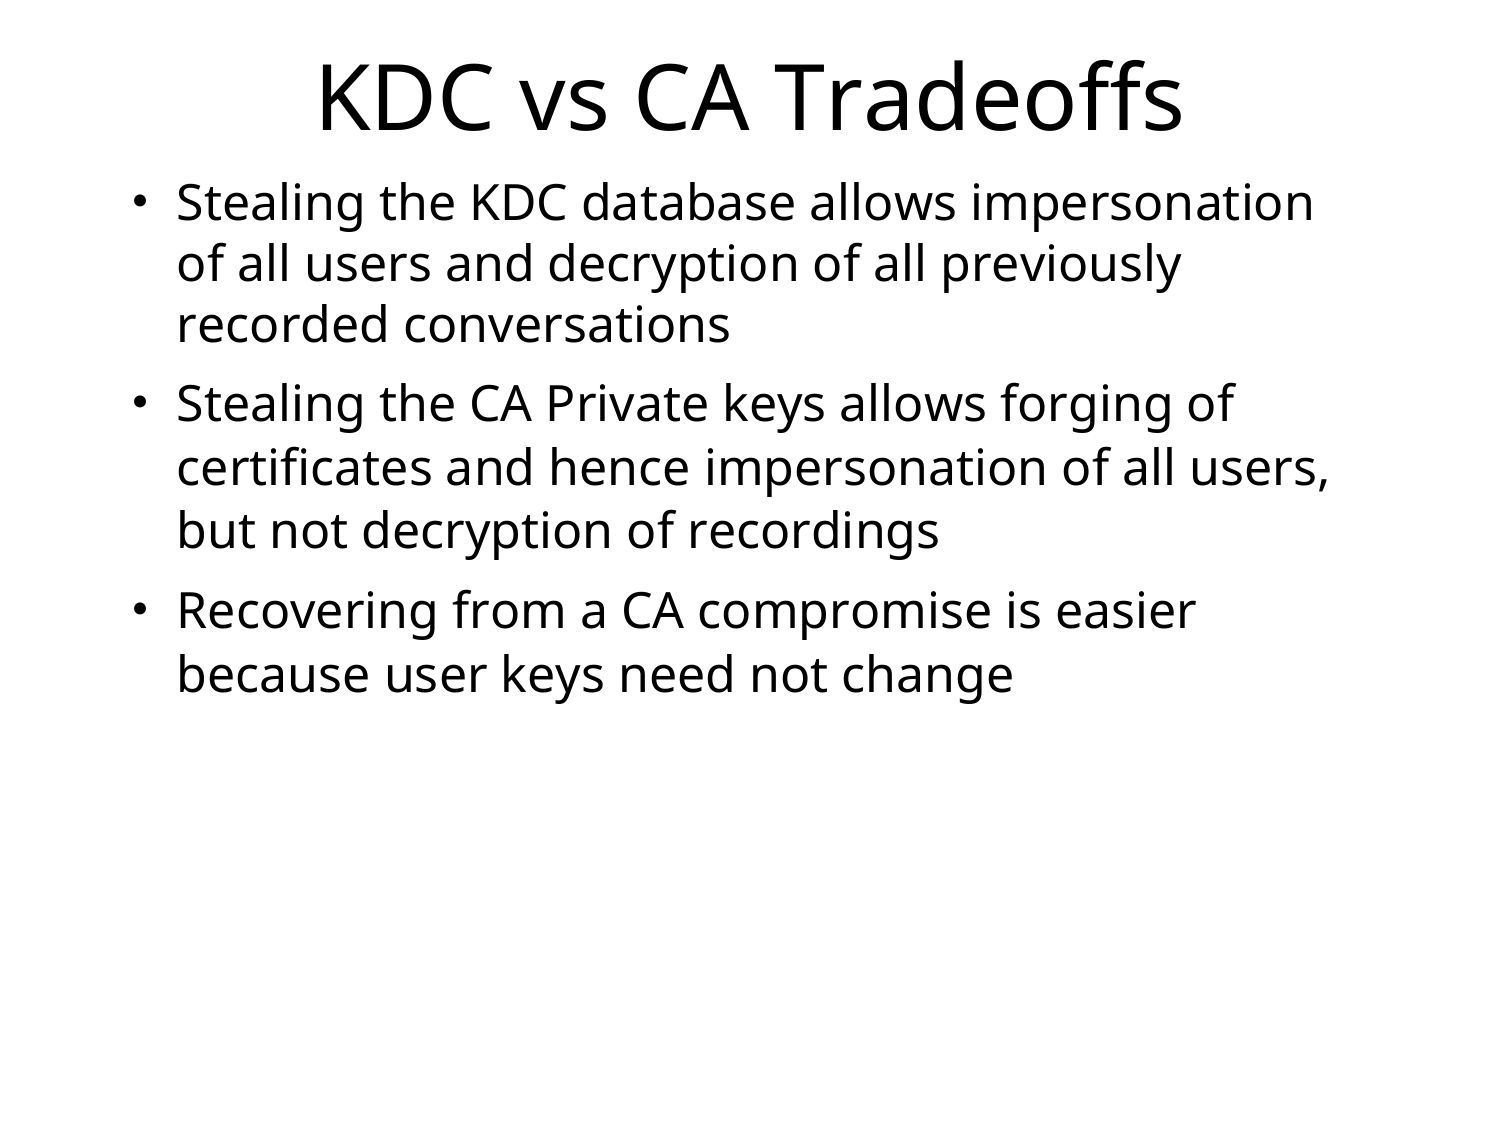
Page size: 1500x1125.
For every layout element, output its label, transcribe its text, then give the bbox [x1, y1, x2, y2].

list Stealing the KDC database allows impersonation of all users and decryption of all previously recorded conversations Stealing the CA Private keys allows forging of certificates and hence impersonation of all users, but not decryption of recordings Recovering from a CA compromise is easier because user keys need not change [116, 162, 1392, 1125]
title KDC vs CA Tradeoffs [112, 0, 1388, 188]
